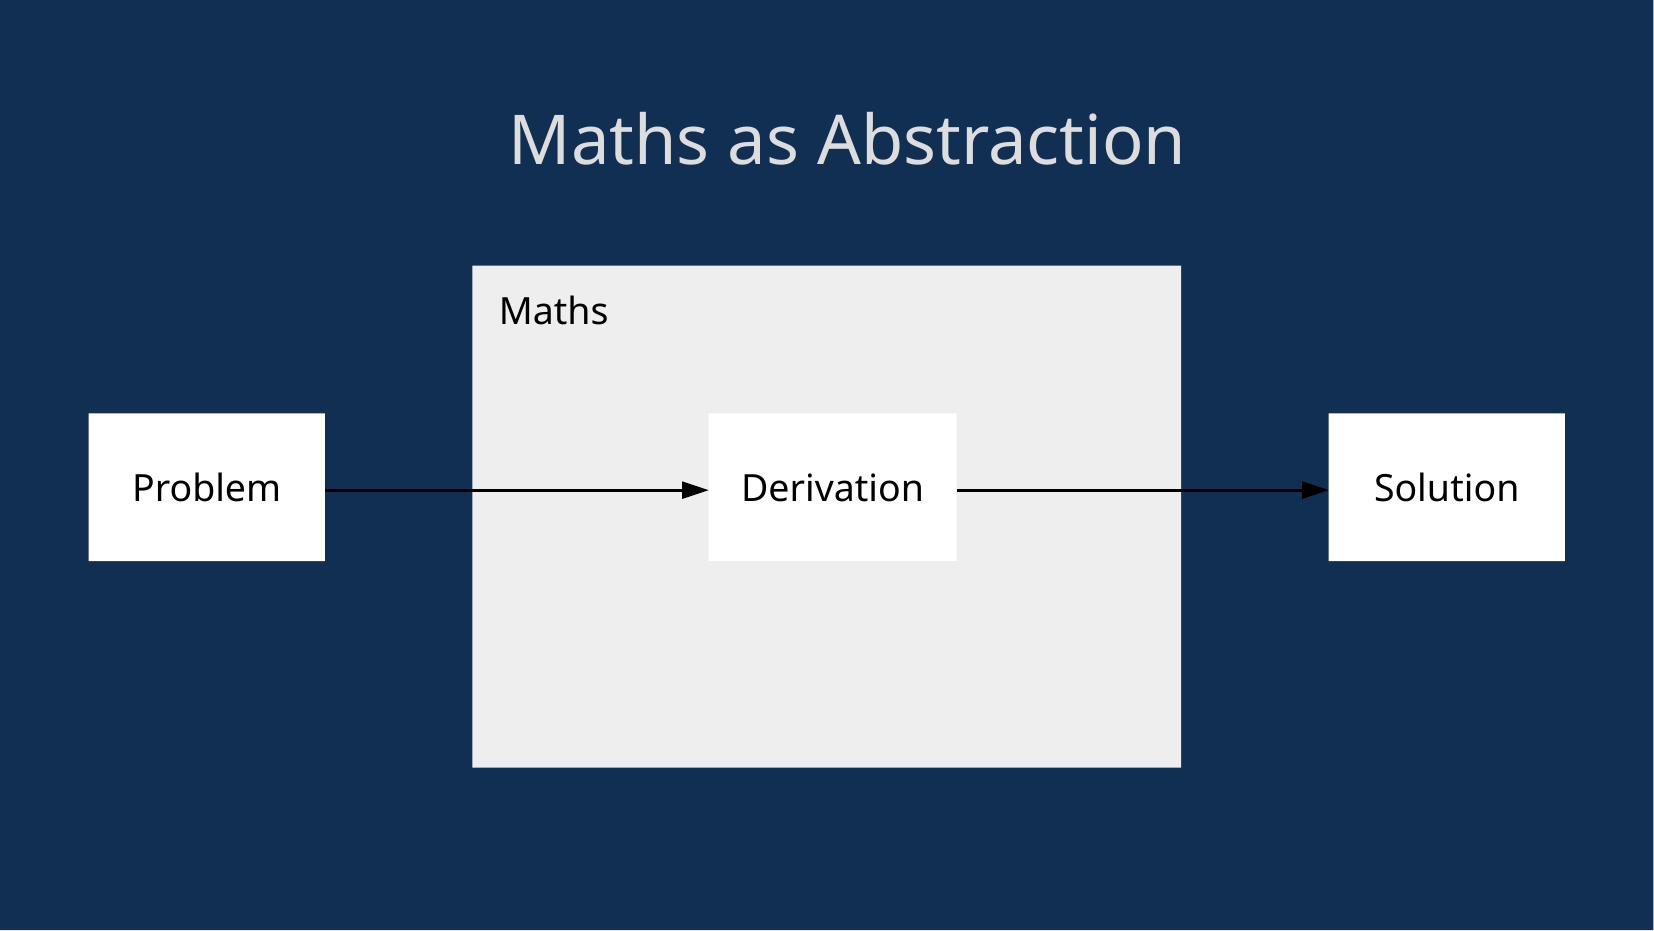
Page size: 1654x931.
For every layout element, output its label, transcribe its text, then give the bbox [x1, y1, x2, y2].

text_box [472, 491, 1182, 768]
text_box Solution [1328, 413, 1565, 562]
title Maths as Abstraction [97, 96, 1563, 180]
text_box Derivation [708, 413, 957, 562]
text_box [472, 265, 1182, 489]
text_box Maths [484, 276, 619, 337]
text_box Problem [88, 413, 325, 562]
